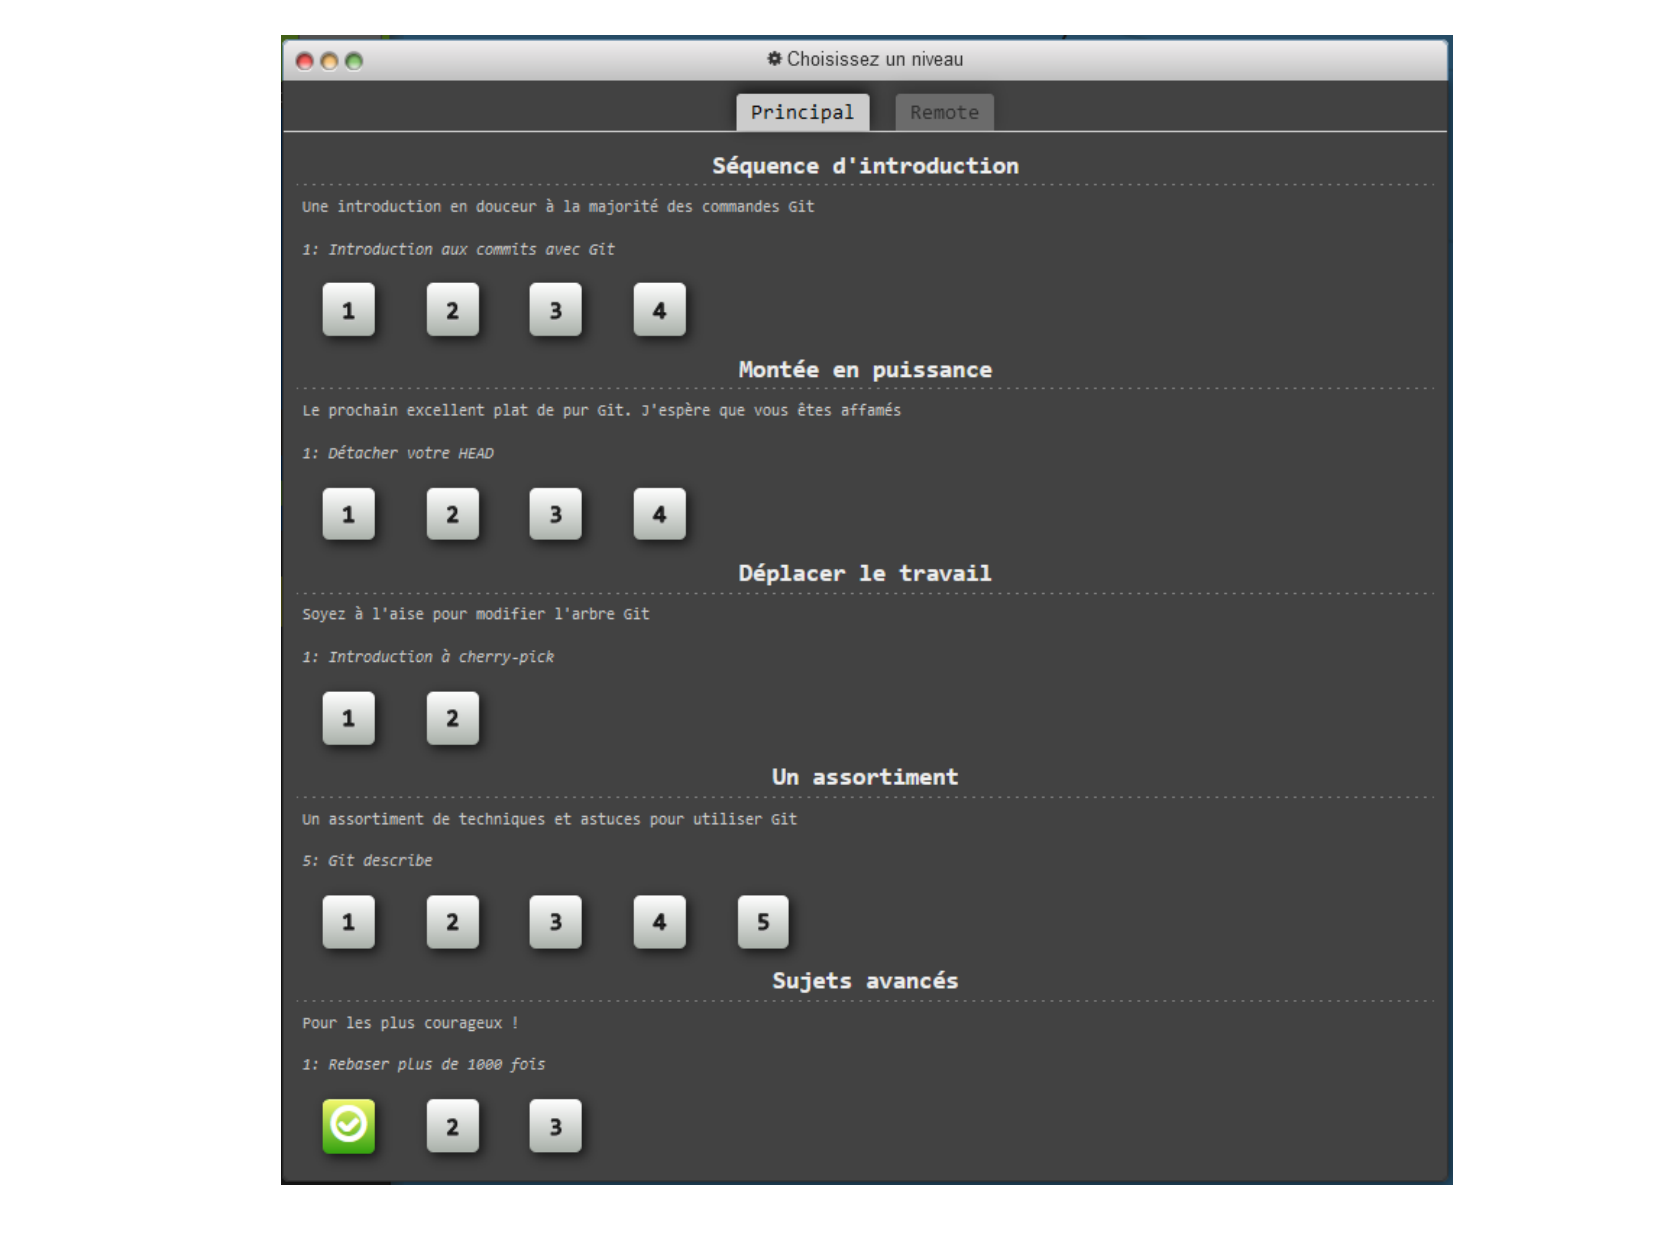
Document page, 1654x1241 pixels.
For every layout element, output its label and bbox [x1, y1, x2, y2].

picture [281, 35, 1453, 1185]
